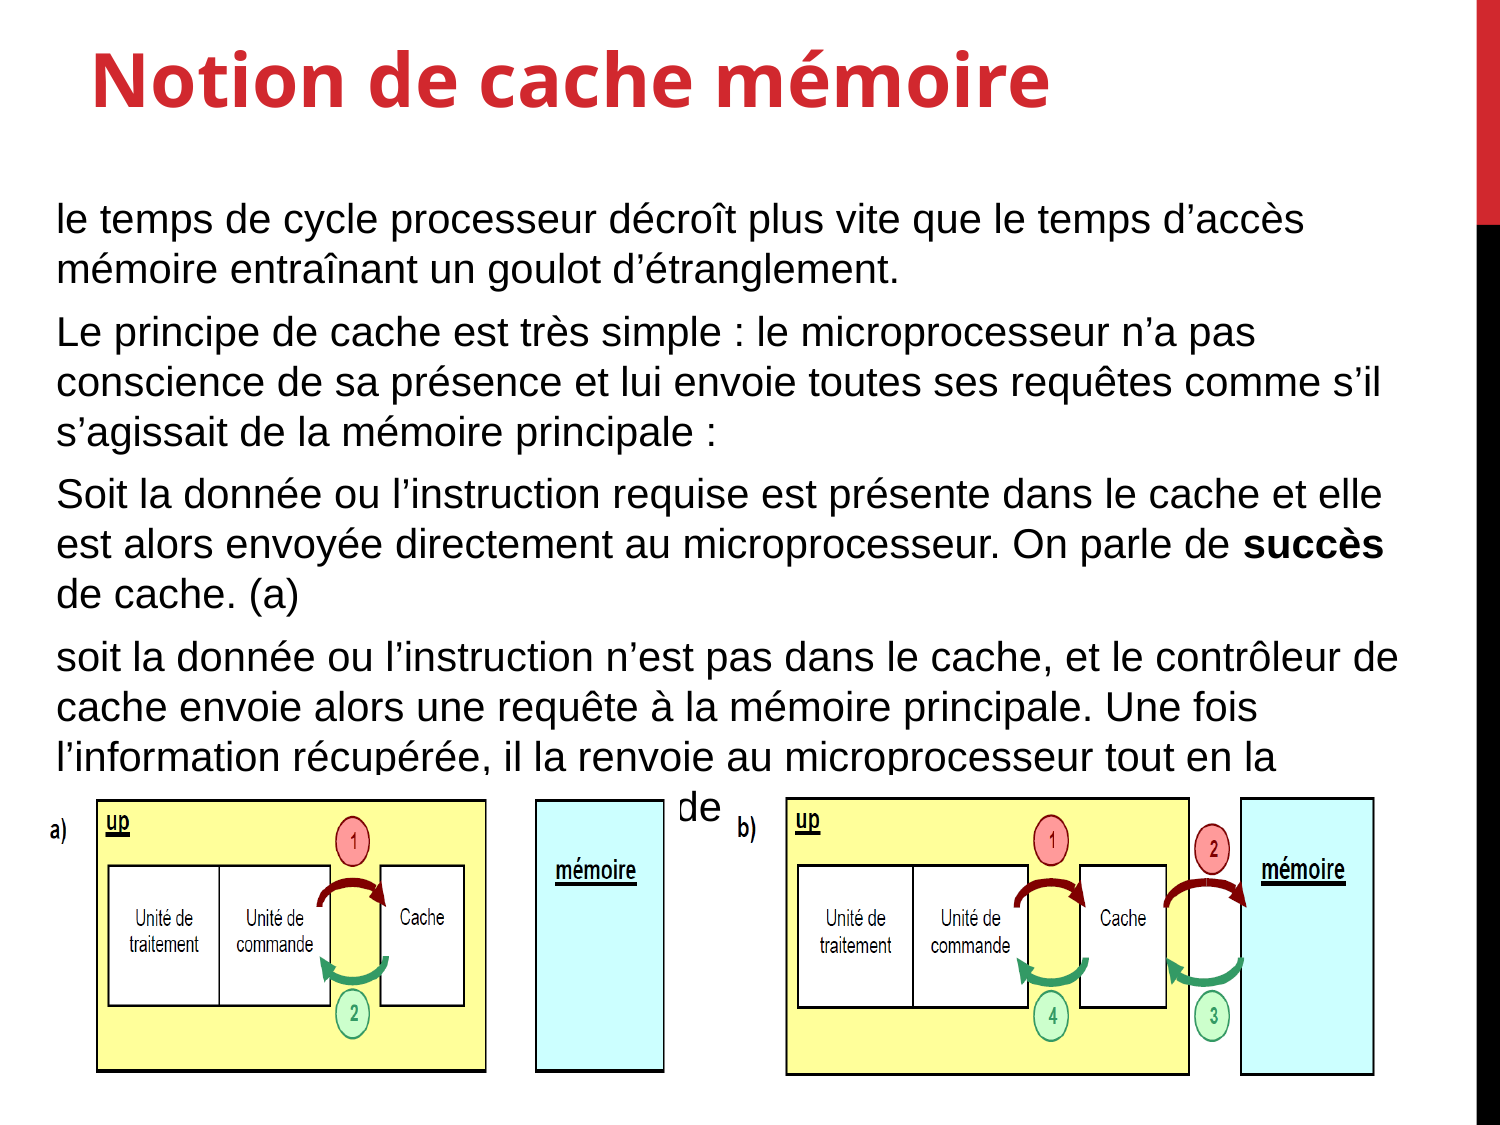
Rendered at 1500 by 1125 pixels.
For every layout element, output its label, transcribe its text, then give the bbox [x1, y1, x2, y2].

picture [726, 775, 1391, 1106]
picture [42, 775, 680, 1094]
list le temps de cycle processeur décroît plus vite que le temps d’accès mémoire entraînant un goulot d’étranglement. Le principe de cache est très simple : le microprocesseur n’a pas conscience de sa présence et lui envoie toutes ses requêtes comme s’il s’agissait de la mémoire principale : Soit la donnée ou l’instruction requise est présente dans le cache et elle est alors envoyée directement au microprocesseur. On parle de succès de cache. (a) soit la donnée ou l’instruction n’est pas dans le cache, et le contrôleur de cache envoie alors une requête à la mémoire principale. Une fois l’information récupérée, il la renvoie au microprocesseur tout en la stockant dans le cache. On parle de défaut de cache. (b) [41, 184, 1424, 787]
title Notion de cache mémoire [75, 25, 1436, 173]
